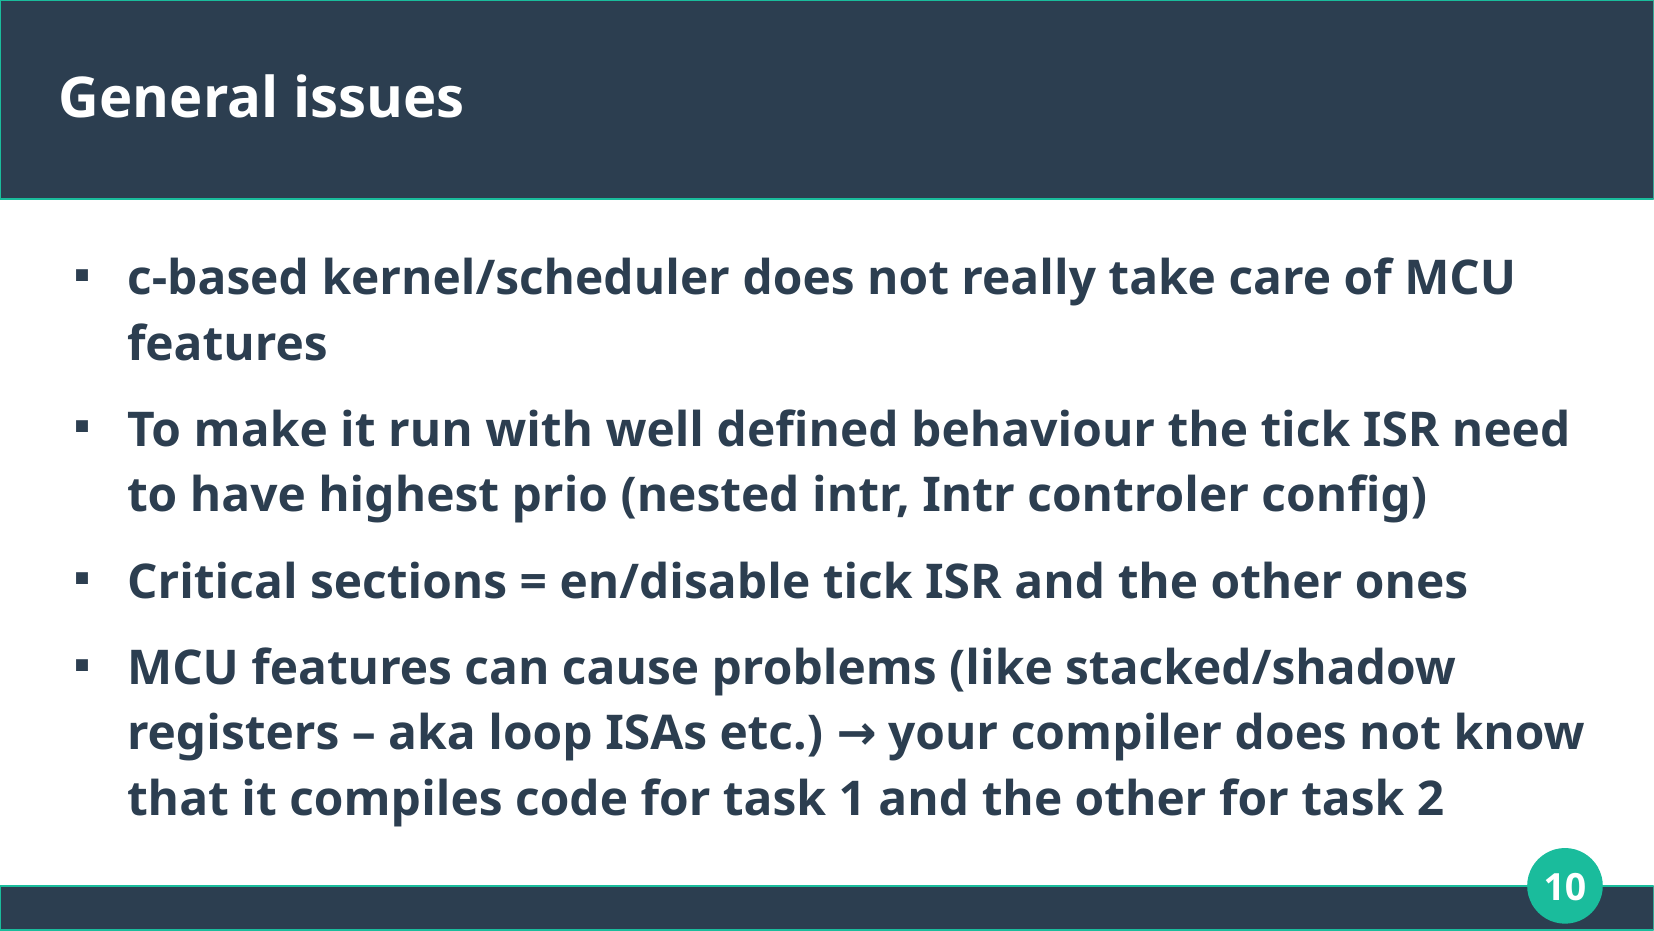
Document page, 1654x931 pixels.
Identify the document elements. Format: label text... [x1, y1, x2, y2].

title General issues [59, 37, 1595, 156]
list c-based kernel/scheduler does not really take care of MCU features To make it run with well defined behaviour the tick ISR need to have highest prio (nested intr, Intr controler config) Critical sections = en/disable tick ISR and the other ones MCU features can cause problems (like stacked/shadow registers – aka loop ISAs etc.) → your compiler does not know that it compiles code for task 1 and the other for task 2 [59, 243, 1595, 864]
